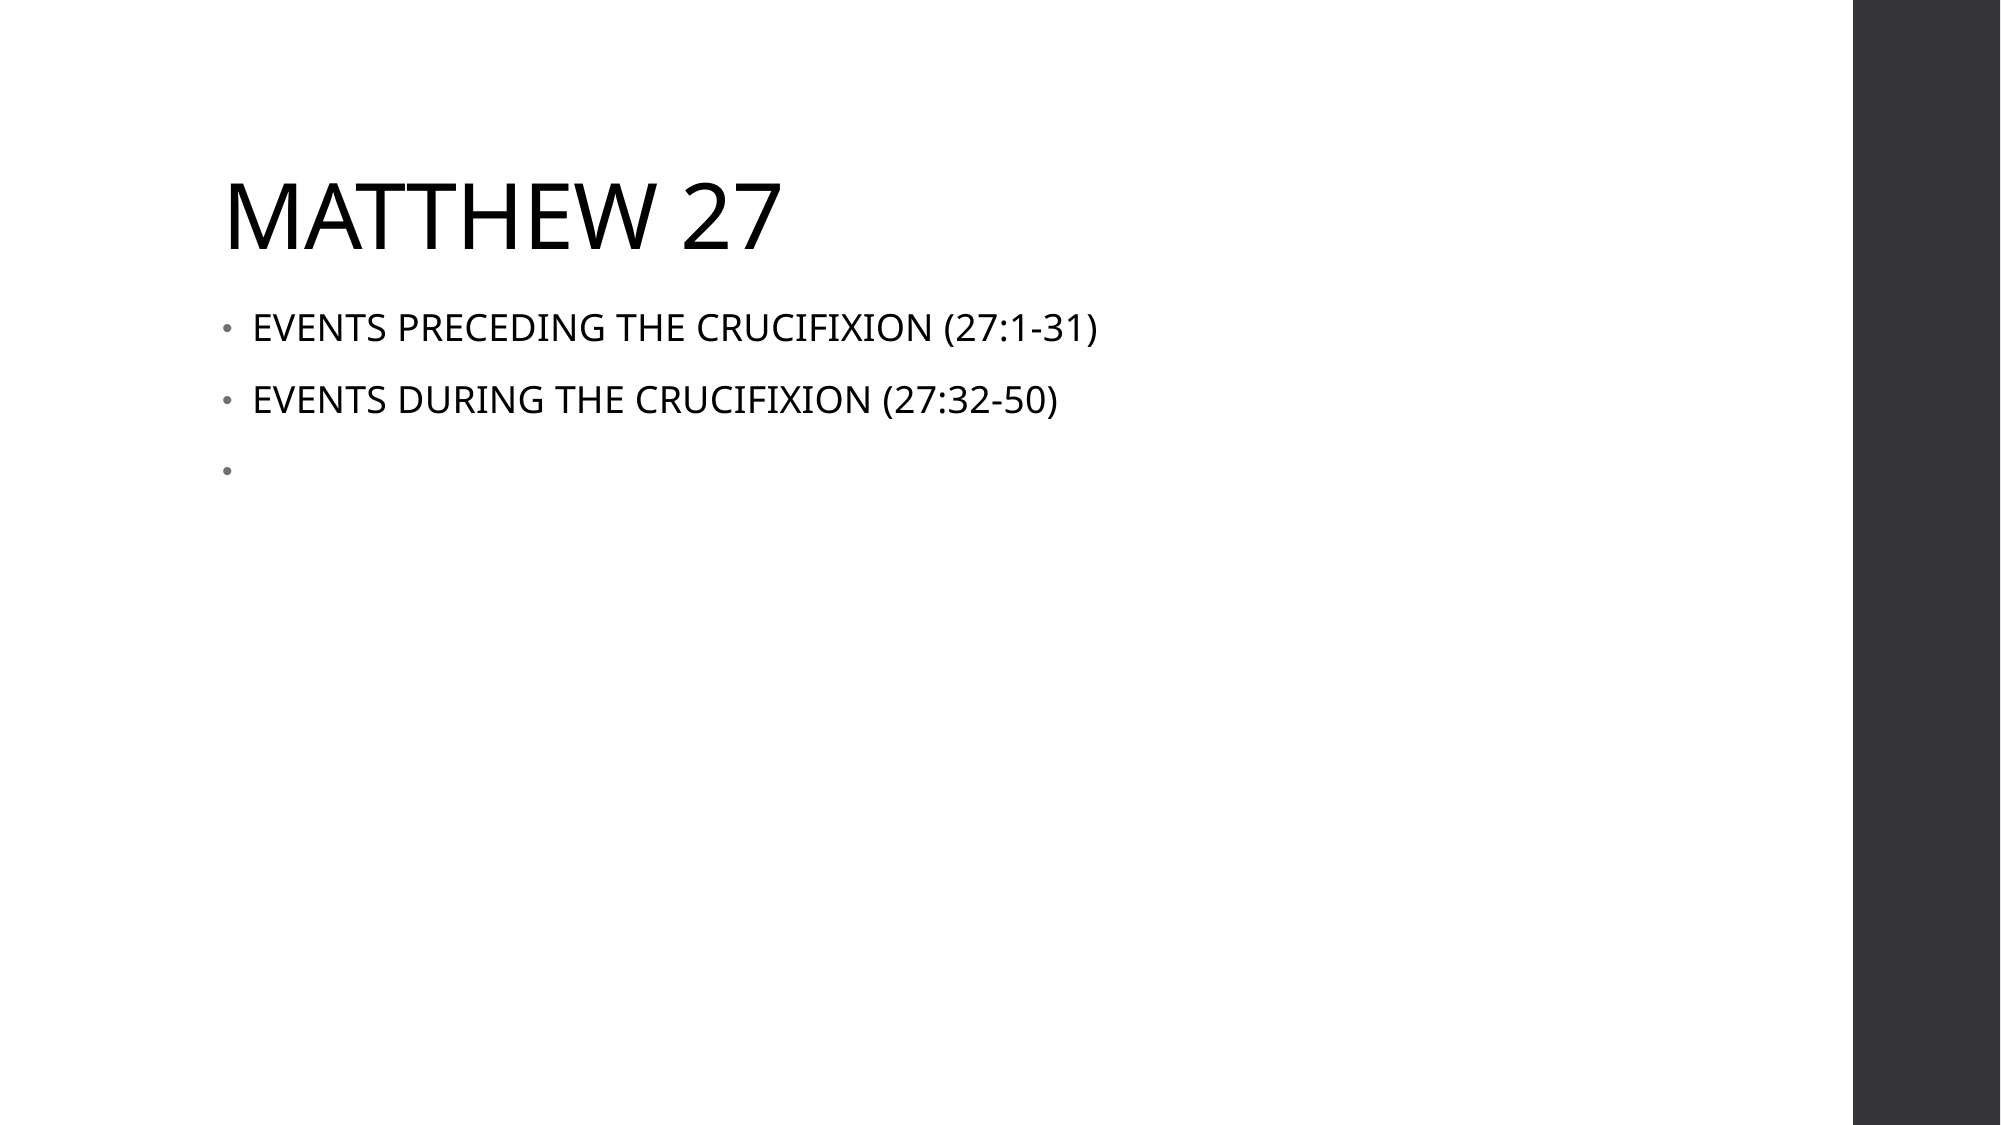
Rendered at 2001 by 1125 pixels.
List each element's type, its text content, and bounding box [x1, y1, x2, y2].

title MATTHEW 27 [206, 60, 1797, 278]
list EVENTS PRECEDING THE CRUCIFIXION (27:1-31) EVENTS DURING THE CRUCIFIXION (27:32-50) [206, 299, 1617, 1014]
